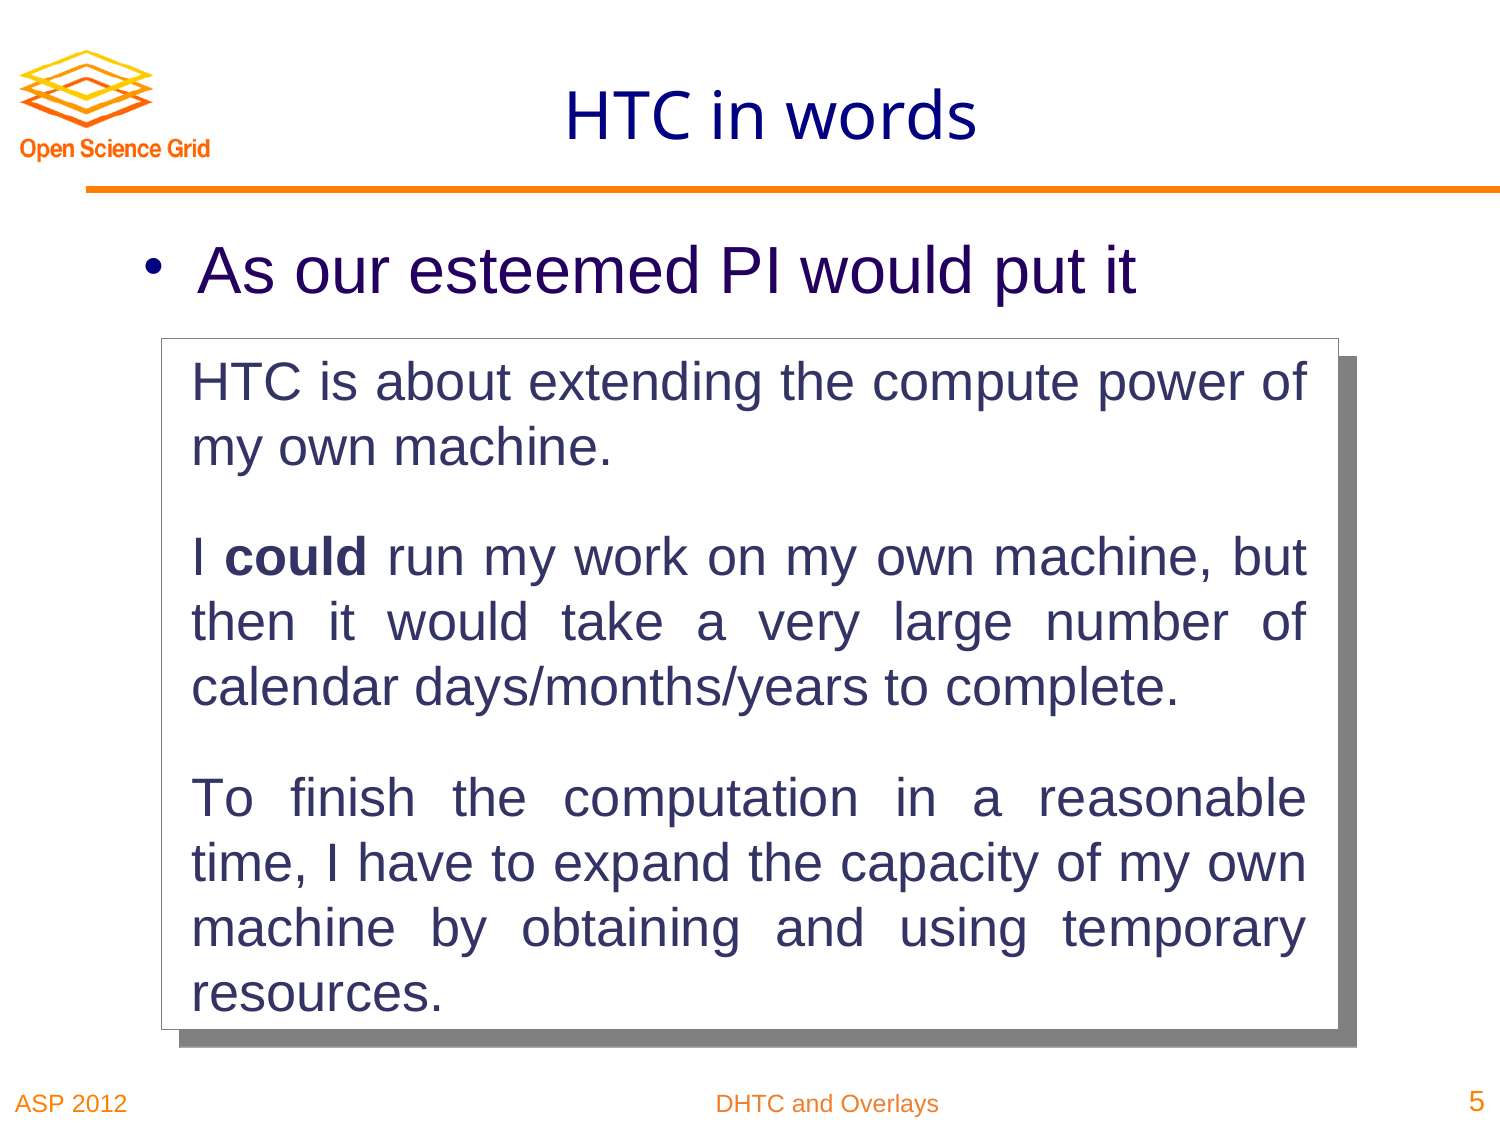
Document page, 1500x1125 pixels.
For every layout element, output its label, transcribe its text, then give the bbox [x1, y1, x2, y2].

picture [0, 27, 201, 179]
list As our esteemed PI would put it [127, 218, 1463, 1019]
title HTC in words [201, 18, 1342, 207]
text_box <number> [1431, 1050, 1500, 1125]
text_box HTC is about extending the compute power of my own machine. I could run my work on my own machine, but then it would take a very large number of calendar days/months/years to complete. To finish the computation in a reasonable time, I have to expand the capacity of my own machine by obtaining and using temporary resources. [161, 338, 1339, 1030]
